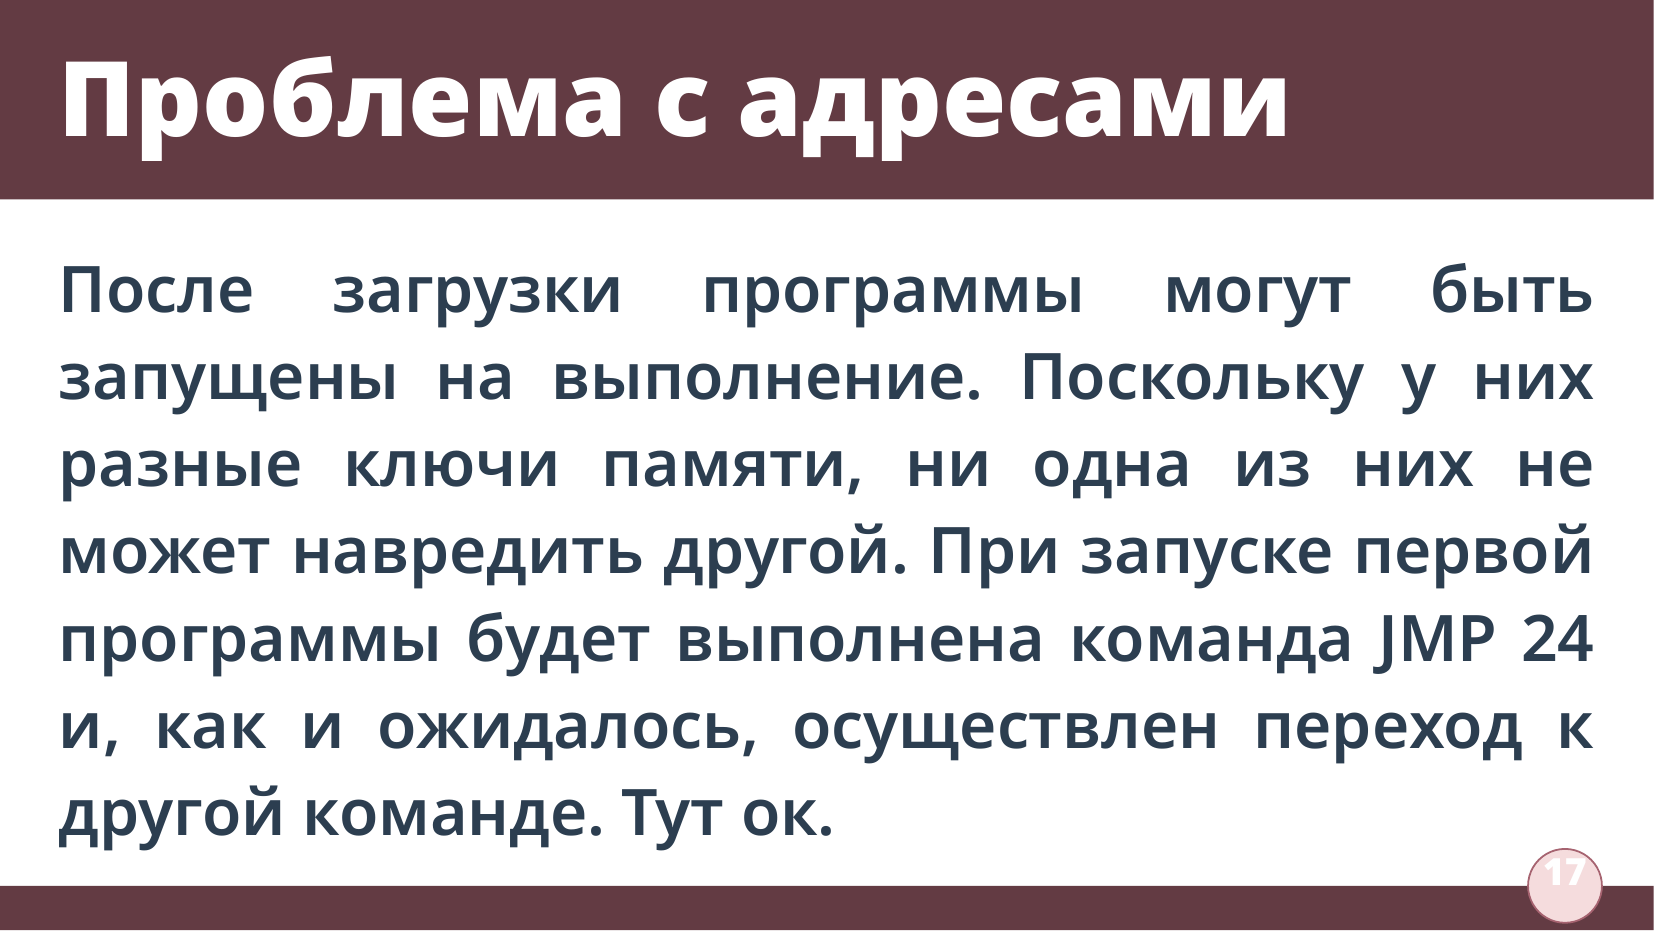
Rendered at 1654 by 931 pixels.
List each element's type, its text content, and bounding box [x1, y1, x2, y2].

list После загрузки программы могут быть запущены на выполнение. Поскольку у них разные ключи памяти, ни одна из них не может навредить другой. При запуске первой программы будет выполнена команда JMP 24 и, как и ожидалось, осуществлен переход к другой команде. Тут ок. [59, 243, 1595, 864]
title Проблема с адресами [59, 37, 1595, 155]
